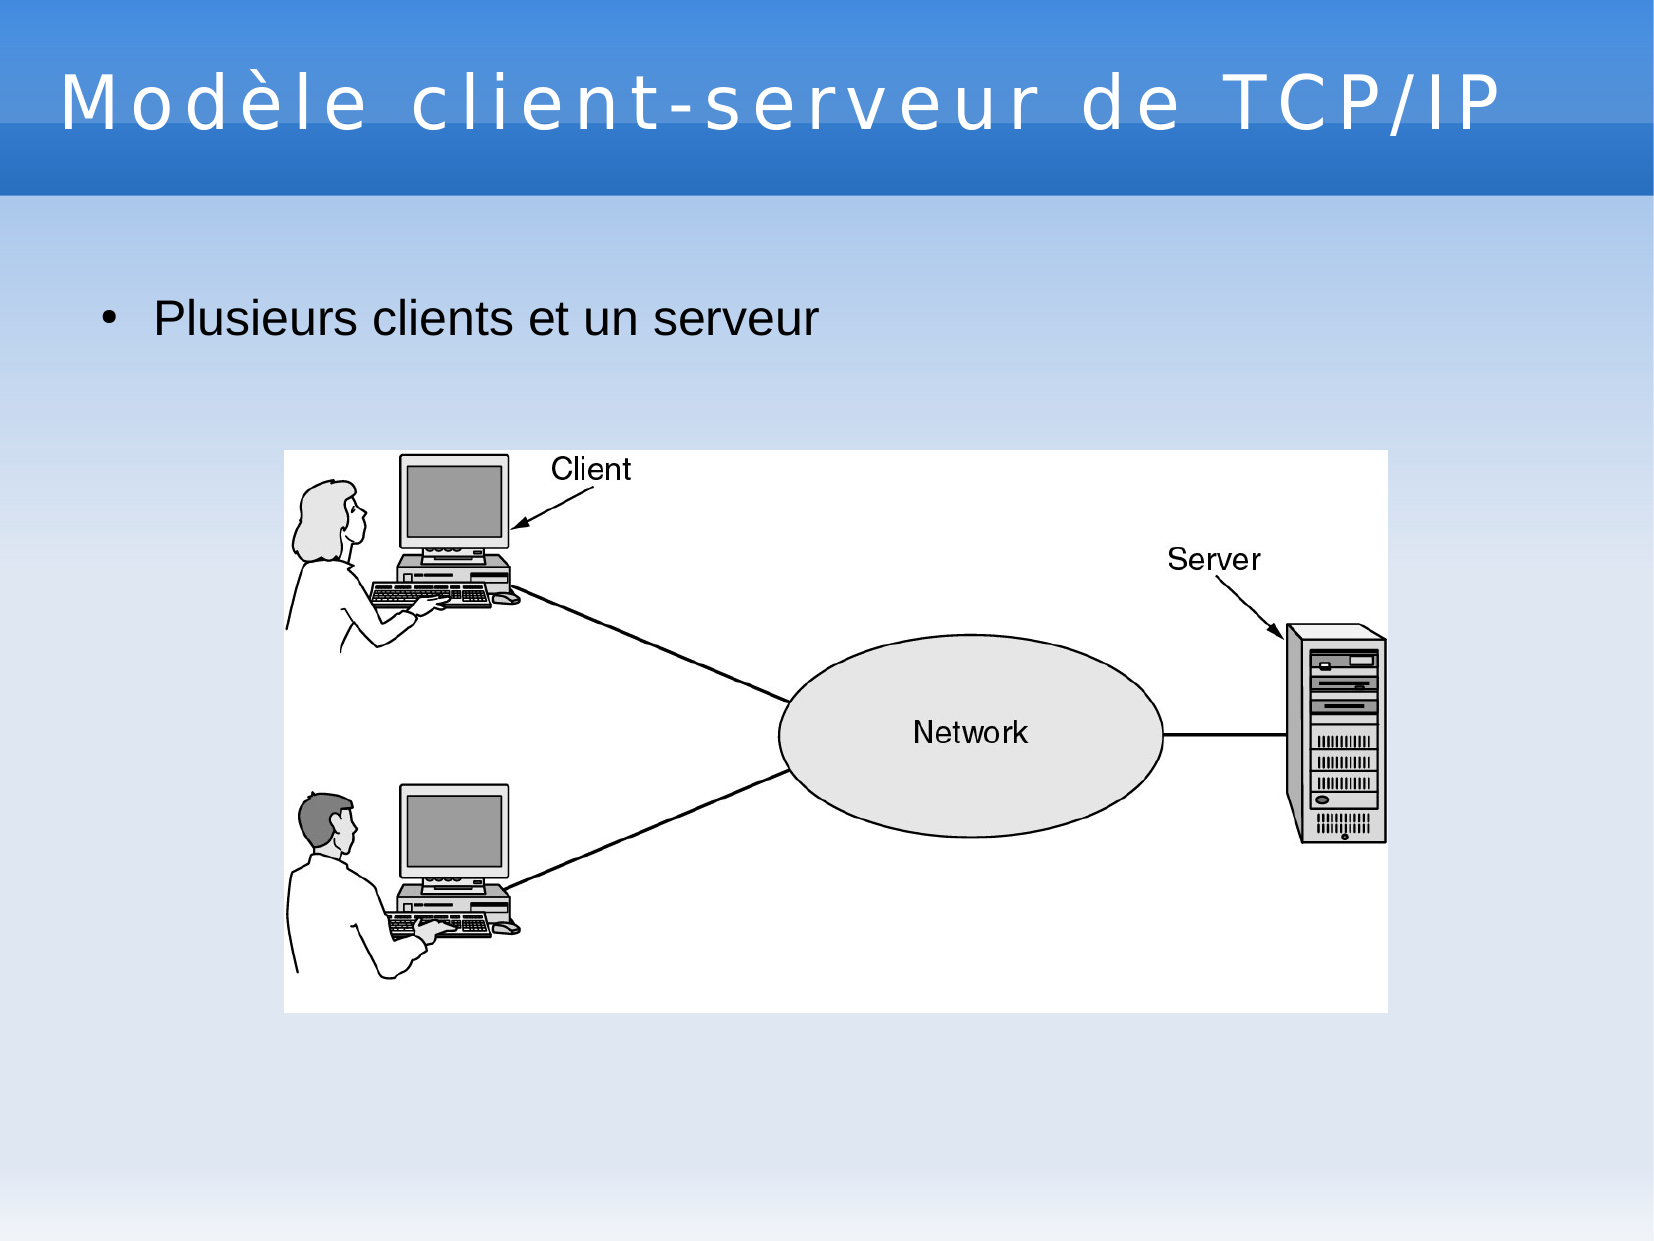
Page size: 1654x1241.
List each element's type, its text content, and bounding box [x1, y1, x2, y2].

picture [0, 0, 1654, 1241]
list Plusieurs clients et un serveur [82, 290, 1571, 1094]
title Modèle client-serveur de TCP/IP [59, 29, 1576, 178]
